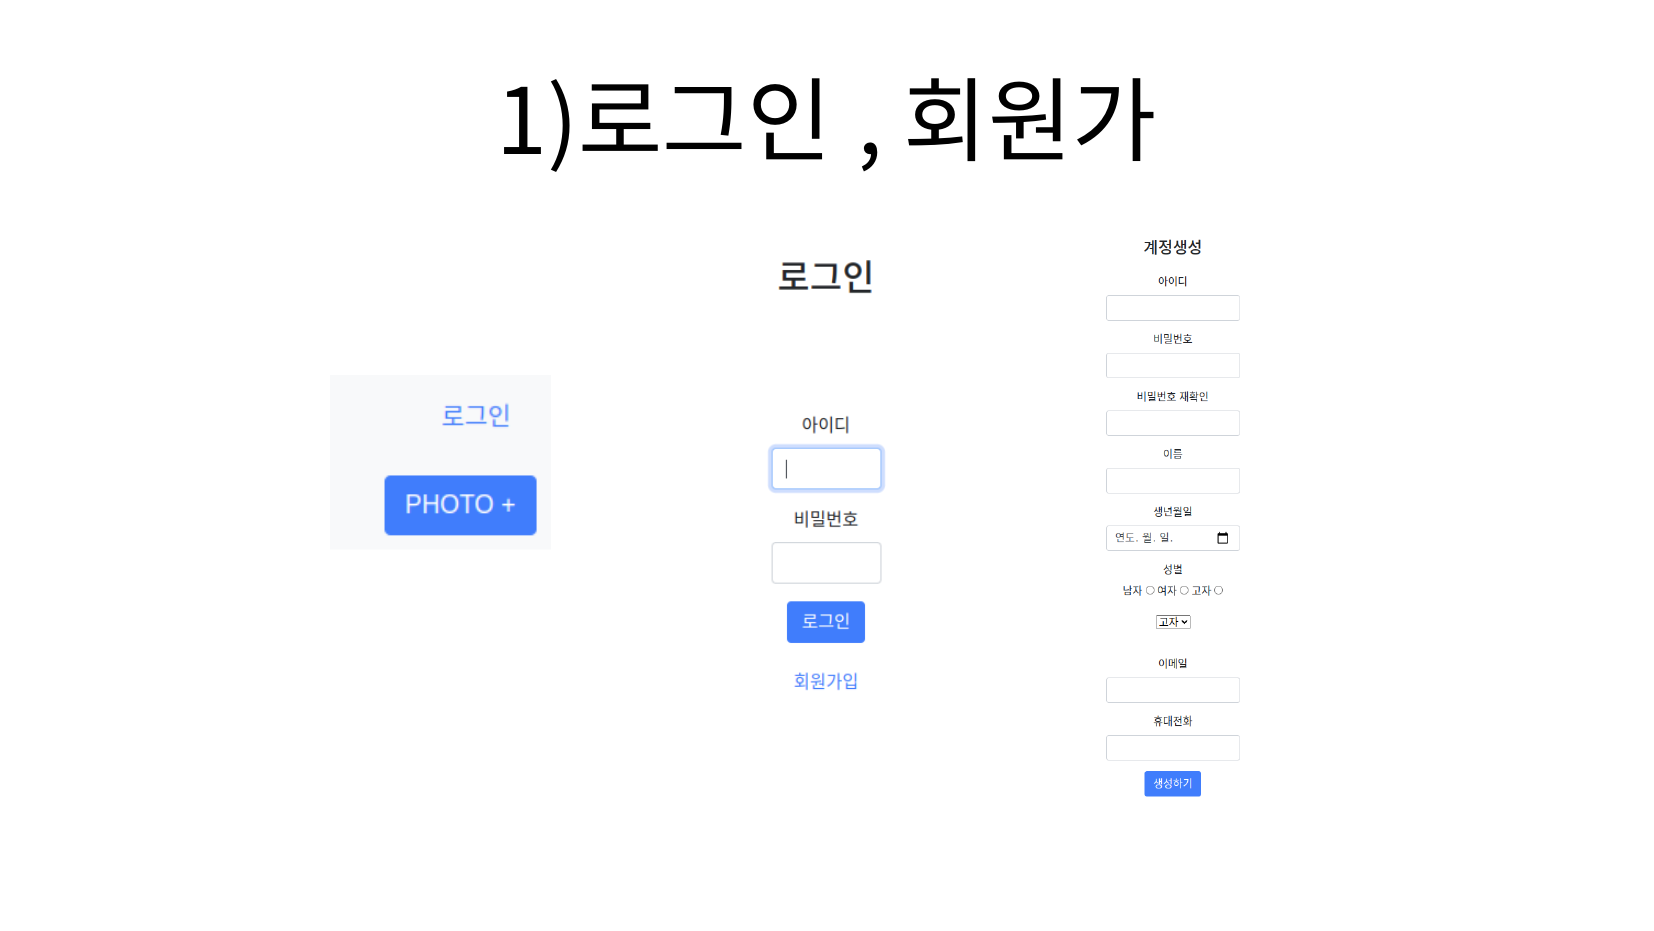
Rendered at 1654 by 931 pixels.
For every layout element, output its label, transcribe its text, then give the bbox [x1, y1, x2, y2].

picture [720, 224, 931, 722]
title 1)로그인 , 회원가 [82, 37, 1571, 193]
picture [330, 375, 551, 556]
picture [1075, 224, 1276, 801]
